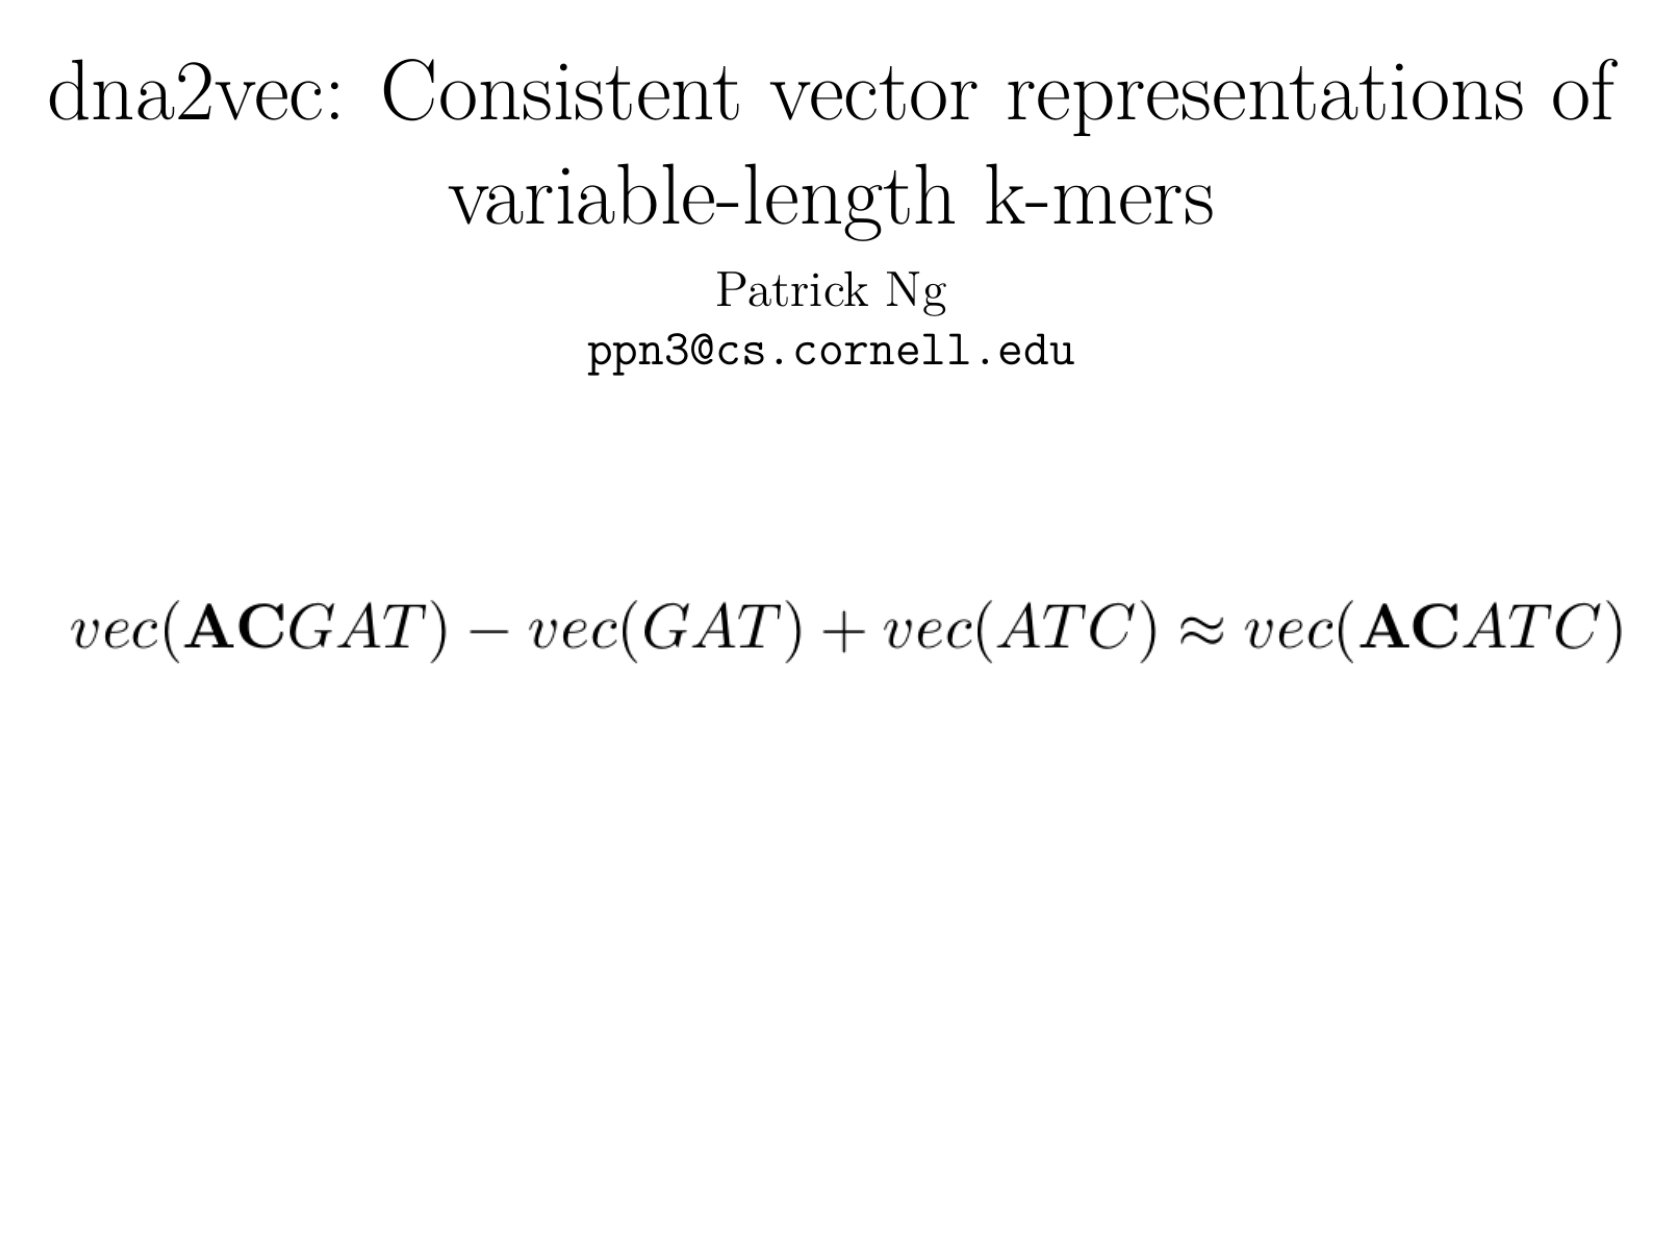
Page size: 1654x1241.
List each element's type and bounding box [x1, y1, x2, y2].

picture [0, 13, 1652, 382]
picture [15, 550, 1647, 695]
